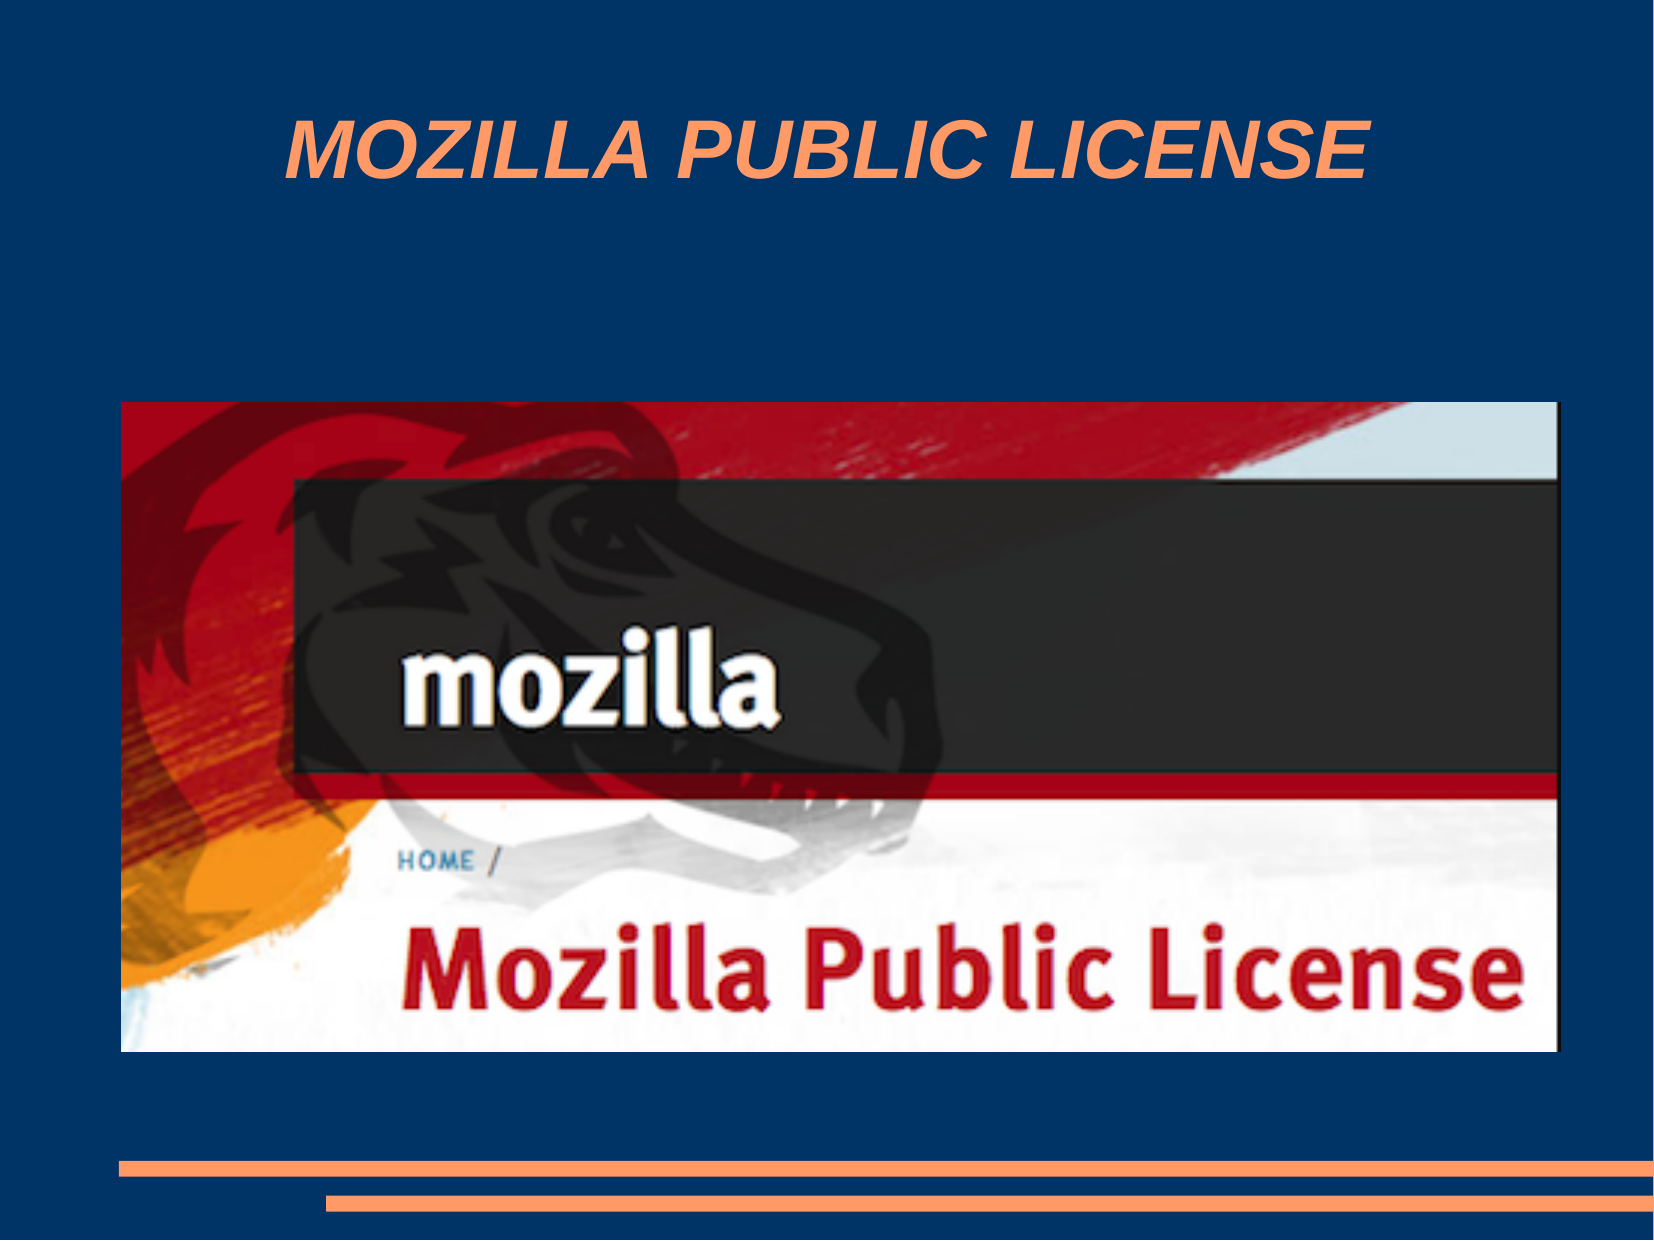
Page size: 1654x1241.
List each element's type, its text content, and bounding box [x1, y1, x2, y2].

picture [121, 402, 1561, 1052]
title MOZILLA PUBLIC LICENSE [121, 46, 1534, 254]
